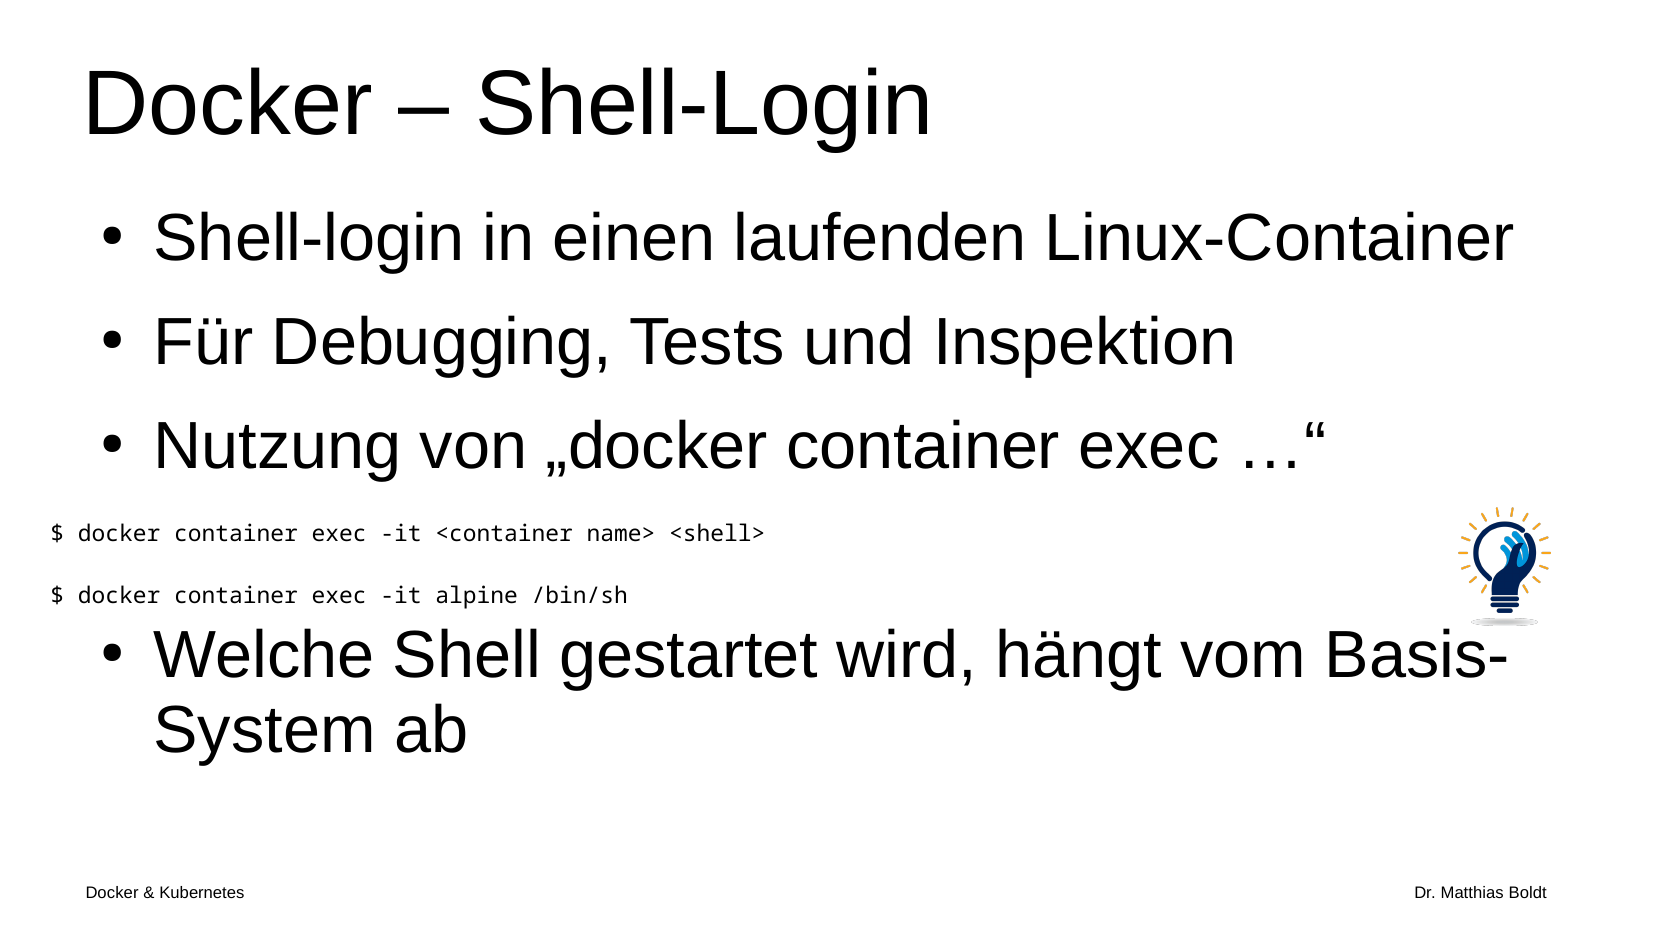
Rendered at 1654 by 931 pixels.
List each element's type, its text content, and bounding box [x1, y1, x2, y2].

title Docker – Shell-Login [82, 25, 1571, 181]
picture [1458, 507, 1551, 627]
text_box $ docker container exec -it <container name> <shell> $ docker container exec -it alpine /bin/sh [35, 509, 1458, 603]
list Shell-login in einen laufenden Linux-Container Für Debugging, Tests und Inspektion Nutzung von „docker container exec …“ Welche Shell gestartet wird, hängt vom Basis-System ab [82, 199, 1571, 845]
text_box Docker & Kubernetes Dr. Matthias Boldt [70, 875, 1563, 910]
